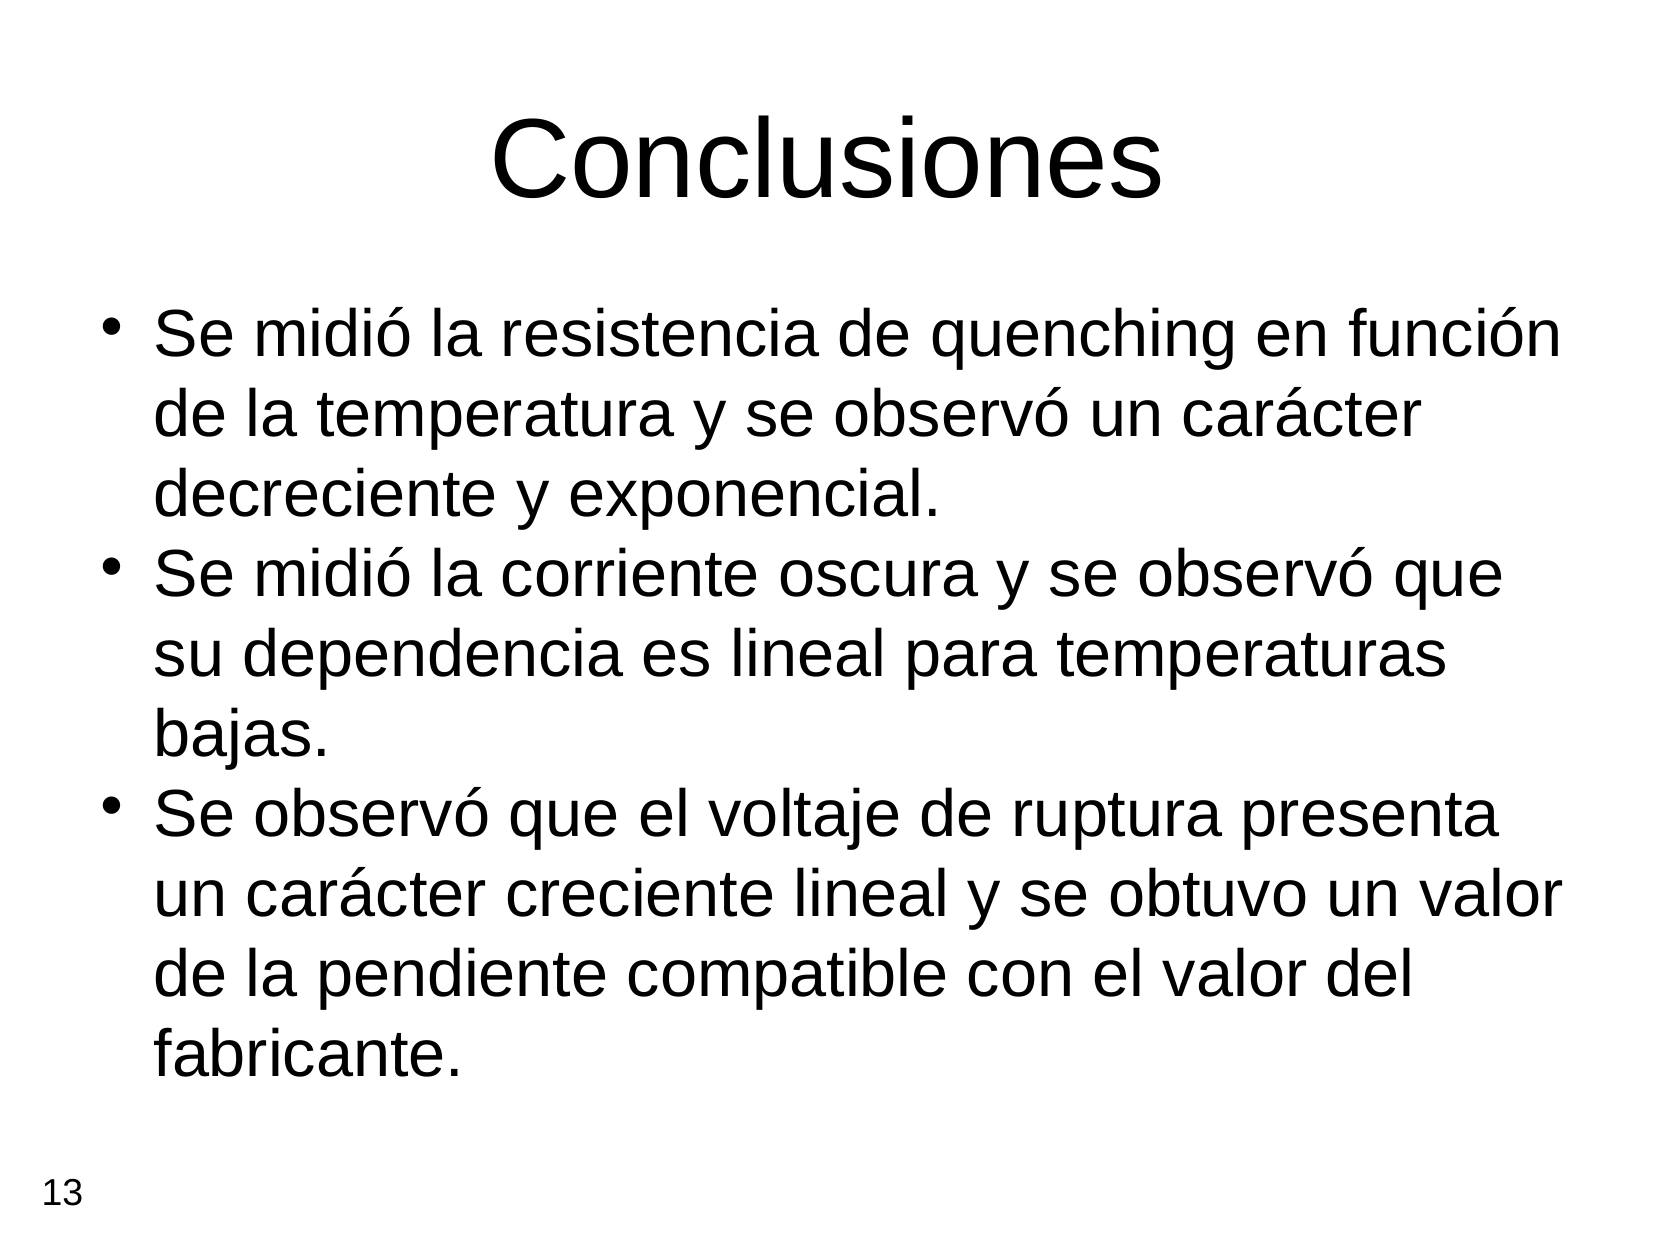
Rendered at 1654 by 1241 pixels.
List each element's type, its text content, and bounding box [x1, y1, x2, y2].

text_box Conclusiones [82, 49, 1571, 257]
text_box <number> [26, 1164, 686, 1225]
text_box Se midió la resistencia de quenching en función de la temperatura y se observó un carácter decreciente y exponencial. Se midió la corriente oscura y se observó que su dependencia es lineal para temperaturas bajas. Se observó que el voltaje de ruptura presenta un carácter creciente lineal y se obtuvo un valor de la pendiente compatible con el valor del fabricante. [82, 290, 1571, 1010]
